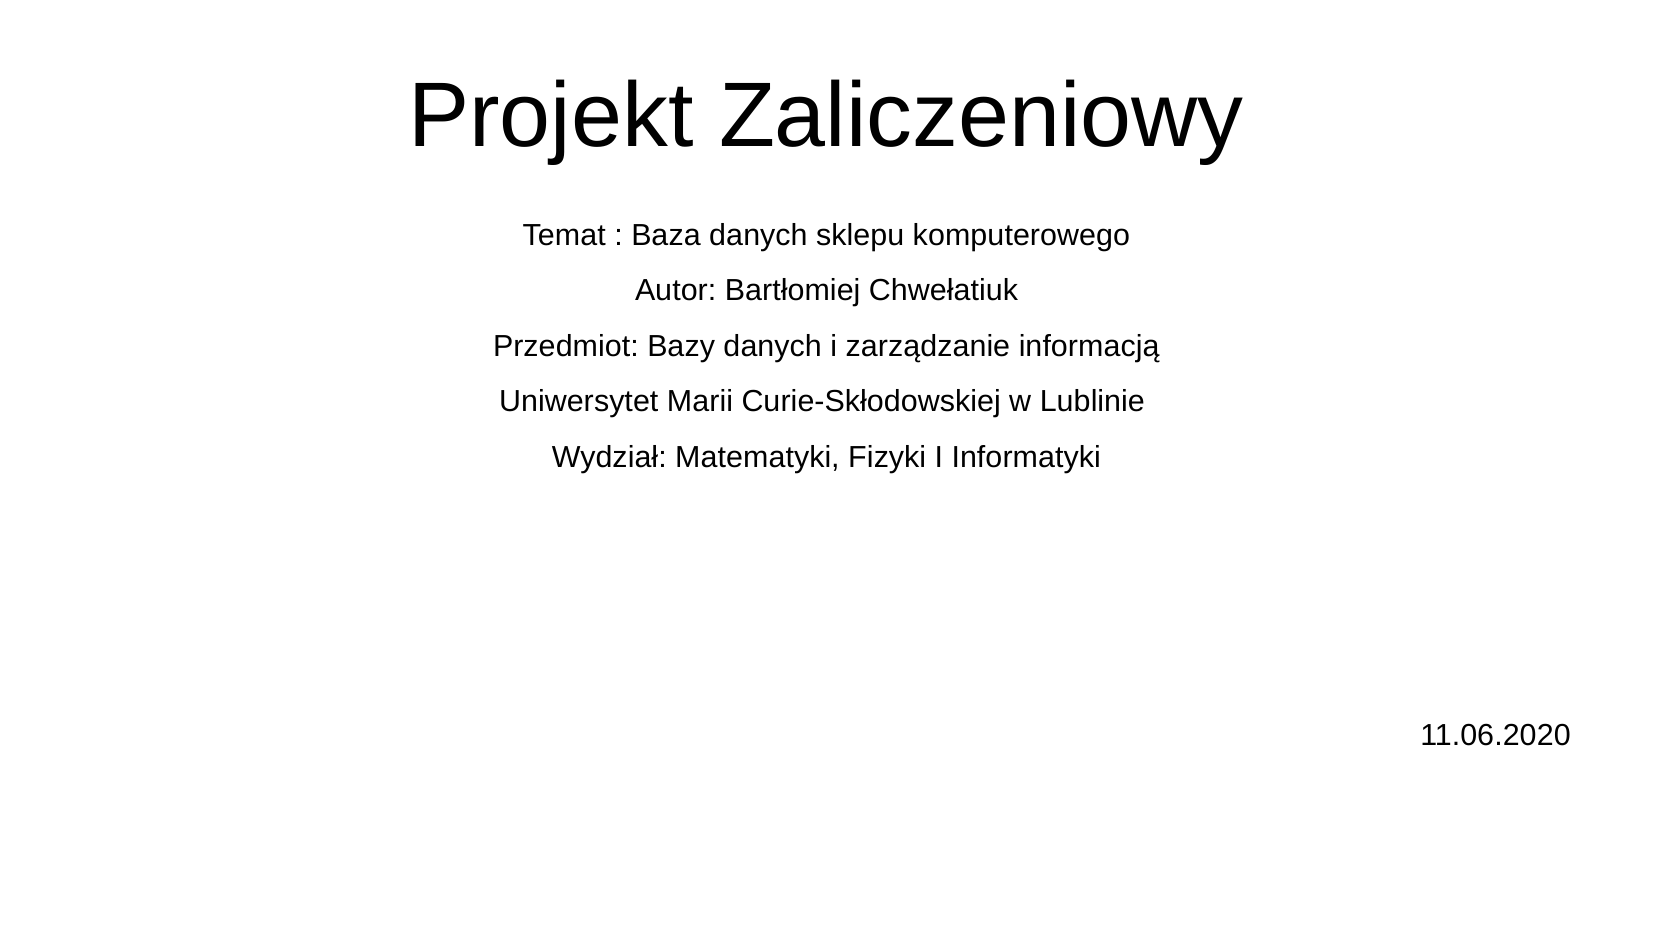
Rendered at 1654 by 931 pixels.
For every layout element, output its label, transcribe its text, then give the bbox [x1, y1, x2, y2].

list Temat : Baza danych sklepu komputerowego Autor: Bartłomiej Chwełatiuk Przedmiot: Bazy danych i zarządzanie informacją Uniwersytet Marii Curie-Skłodowskiej w Lublinie Wydział: Matematyki, Fizyki I Informatyki 11.06.2020 [82, 217, 1571, 758]
title Projekt Zaliczeniowy [82, 37, 1571, 193]
